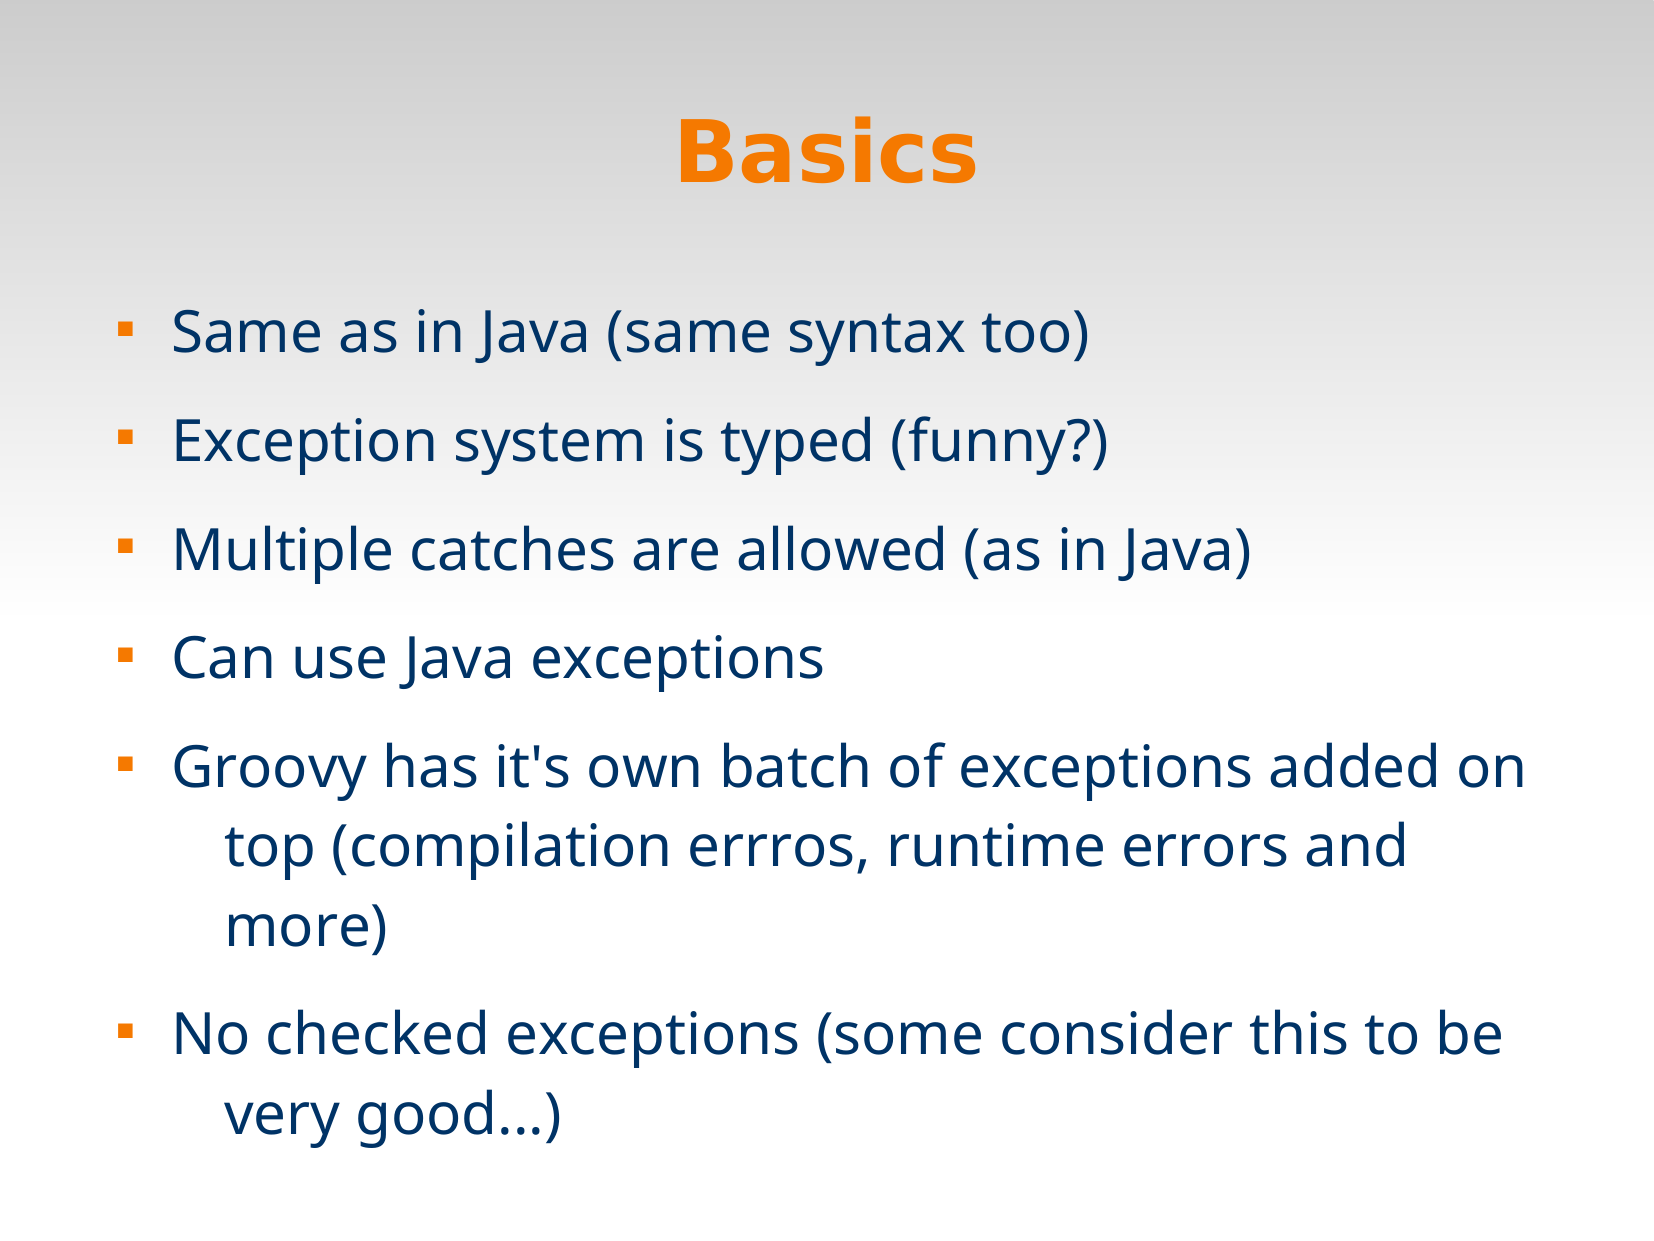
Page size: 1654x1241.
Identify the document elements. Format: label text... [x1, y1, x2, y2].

title Basics [82, 49, 1571, 257]
list Same as in Java (same syntax too) Exception system is typed (funny?) Multiple catches are allowed (as in Java) Can use Java exceptions Groovy has it's own batch of exceptions added on top (compilation errros, runtime errors and more) No checked exceptions (some consider this to be very good...) [82, 290, 1571, 1109]
